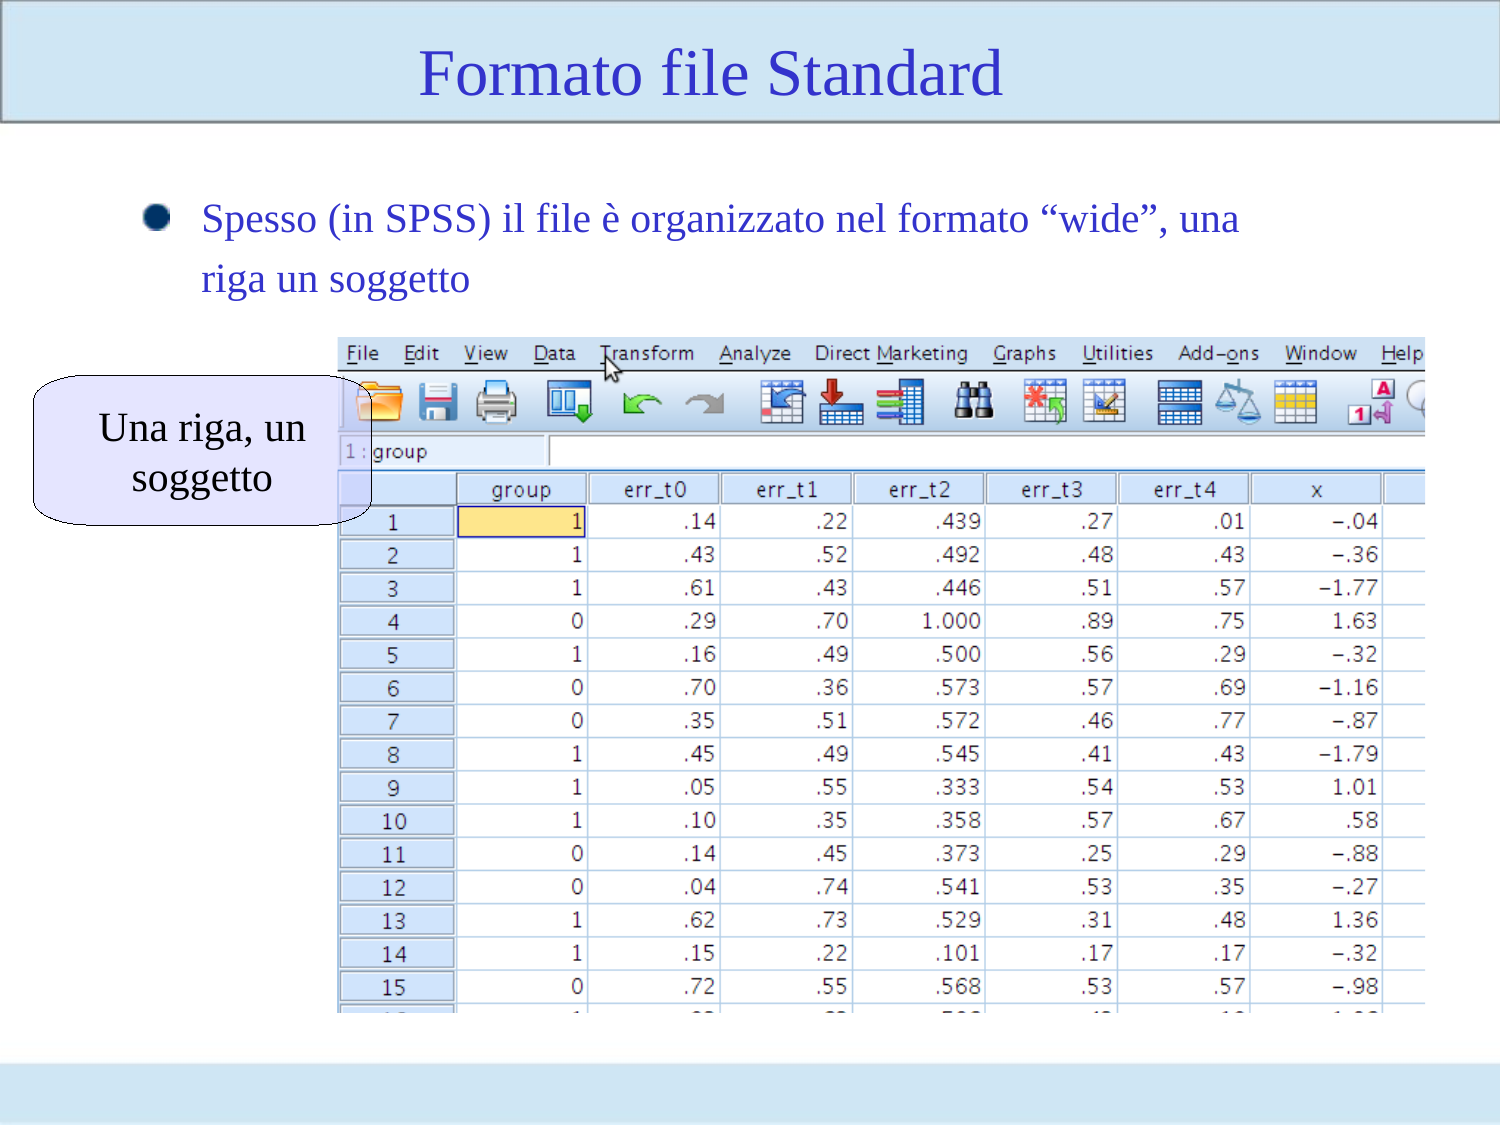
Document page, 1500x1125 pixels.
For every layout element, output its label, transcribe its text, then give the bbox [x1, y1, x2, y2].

text_box Una riga, un soggetto [33, 375, 372, 526]
title Formato file Standard [230, 19, 1193, 120]
picture [0, 0, 1500, 1125]
text_box Spesso (in SPSS) il file è organizzato nel formato “wide”, una riga un soggetto [125, 172, 1301, 309]
